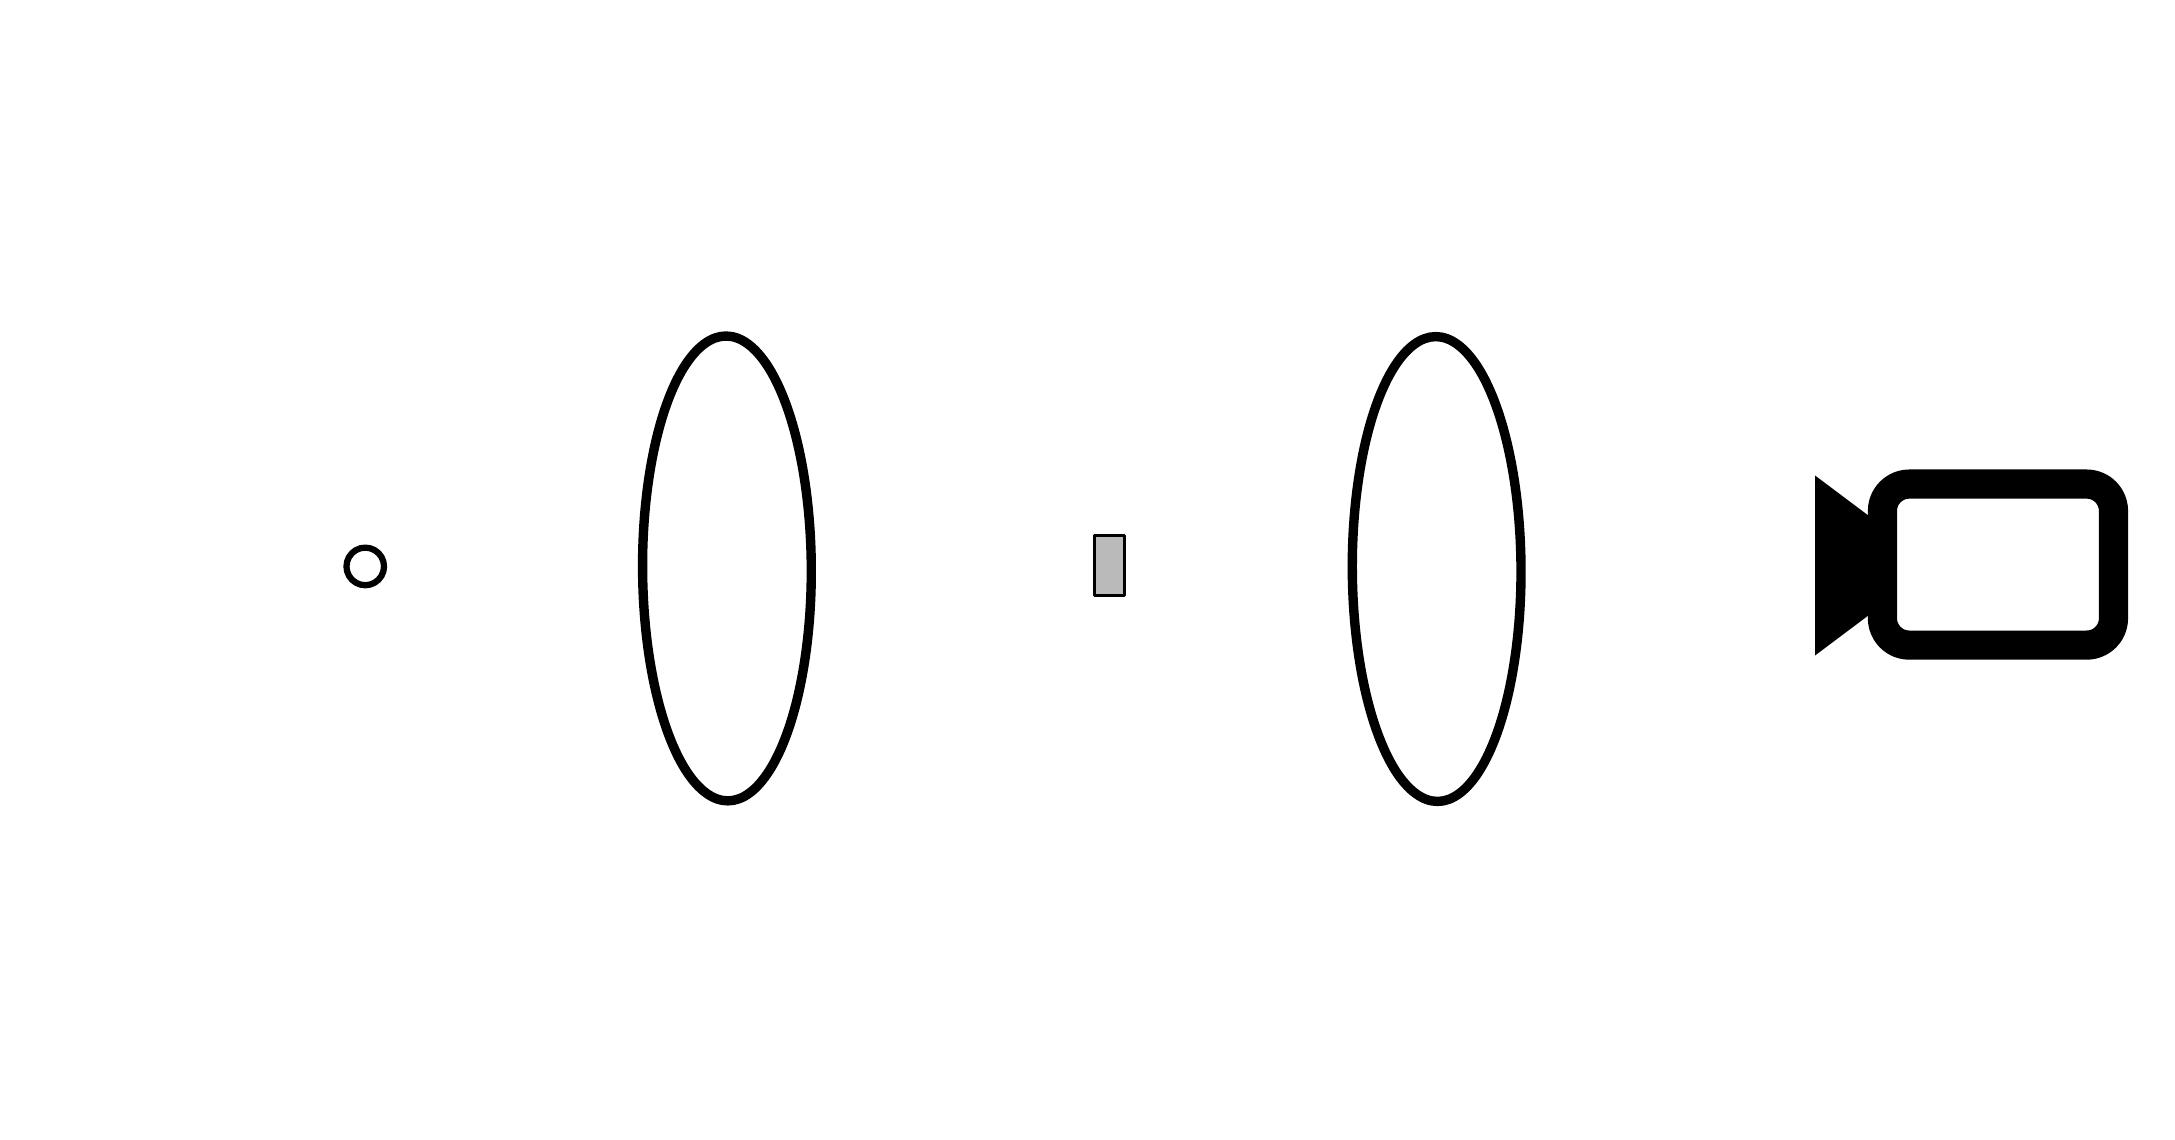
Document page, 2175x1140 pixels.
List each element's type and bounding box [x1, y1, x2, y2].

text_box [1352, 336, 1522, 802]
text_box [1094, 535, 1125, 596]
text_box [1882, 484, 2114, 646]
text_box [1815, 475, 1876, 656]
text_box [642, 336, 812, 801]
